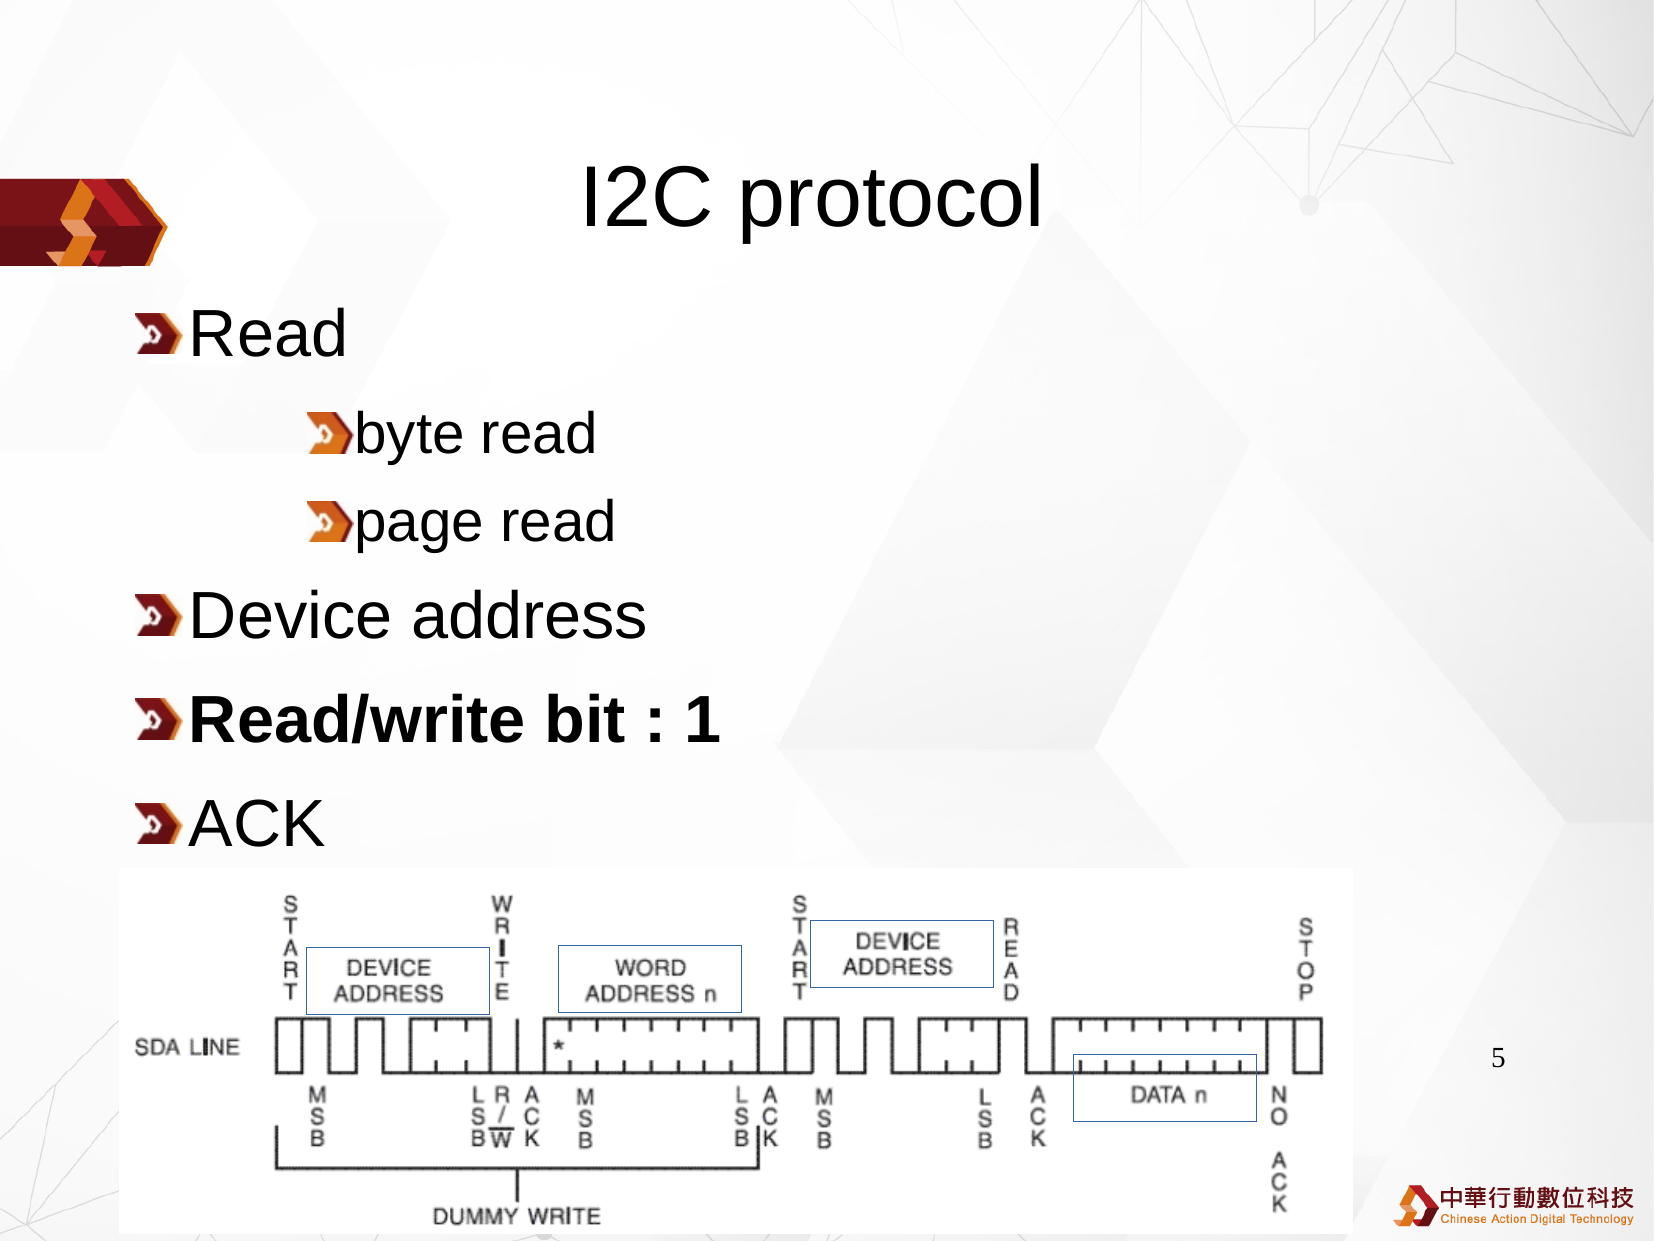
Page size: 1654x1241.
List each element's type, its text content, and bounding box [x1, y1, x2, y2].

list Read byte read page read Device address Read/write bit : 1 ACK [118, 296, 1571, 862]
picture [0, 0, 1654, 1241]
title I2C protocol [118, 112, 1506, 281]
